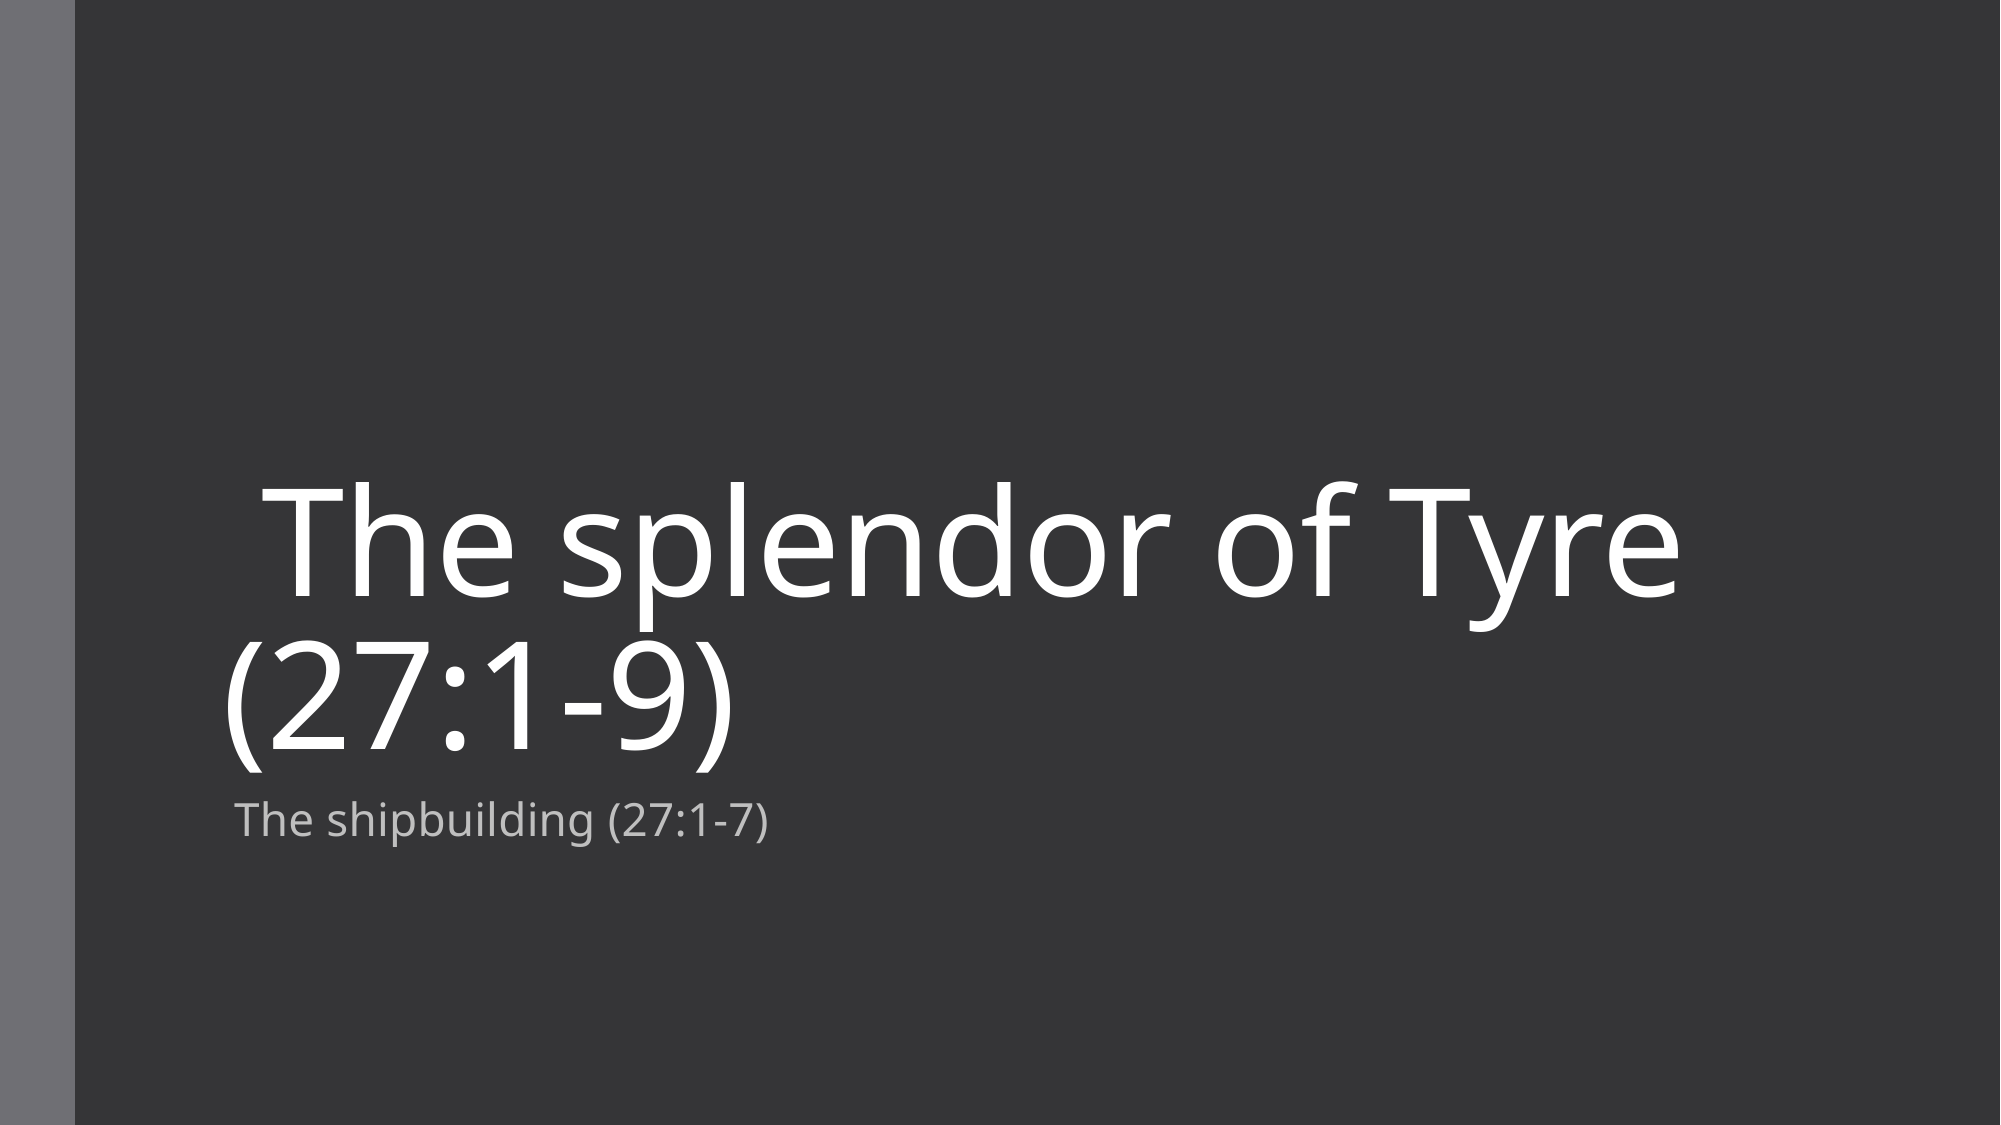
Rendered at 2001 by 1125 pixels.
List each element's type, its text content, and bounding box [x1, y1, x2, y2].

title The splendor of Tyre (27:1-9) [206, 124, 1752, 787]
subtitle The shipbuilding (27:1-7) [206, 787, 1752, 1066]
